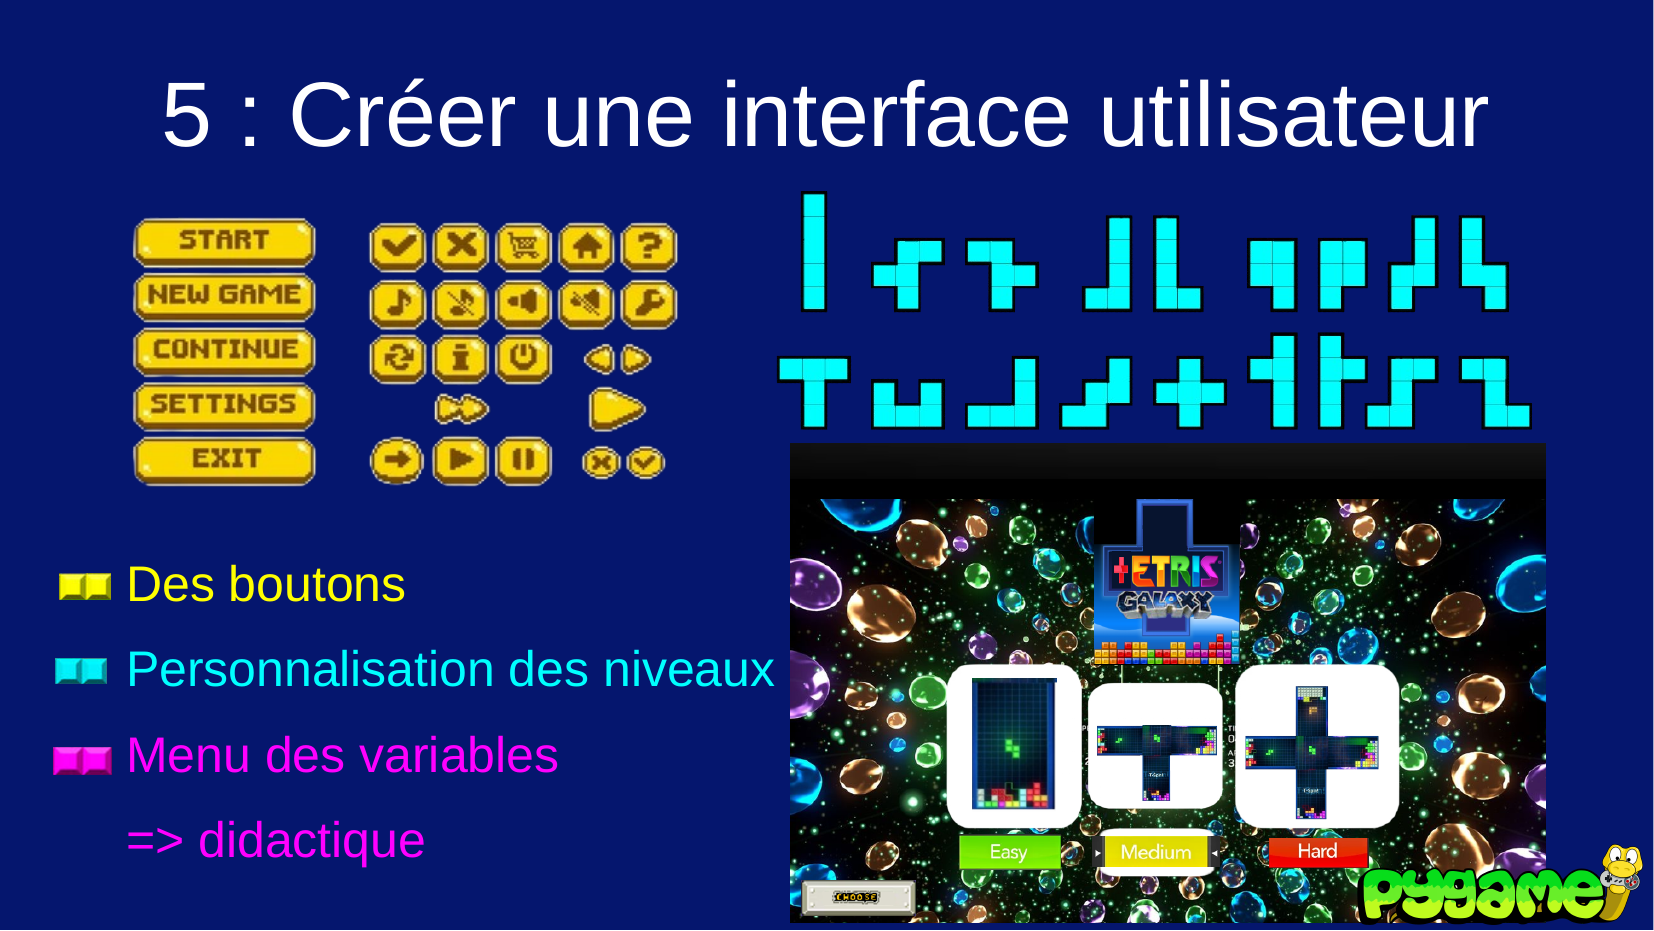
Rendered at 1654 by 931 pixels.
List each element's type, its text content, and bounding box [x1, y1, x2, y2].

picture [95, 190, 714, 535]
picture [767, 179, 1643, 925]
title 5 : Créer une interface utilisateur [82, 37, 1571, 193]
picture [53, 747, 112, 775]
picture [59, 573, 111, 600]
list Des boutons Personnalisation des niveaux Menu des variables => didactique [126, 556, 790, 871]
picture [55, 658, 107, 684]
